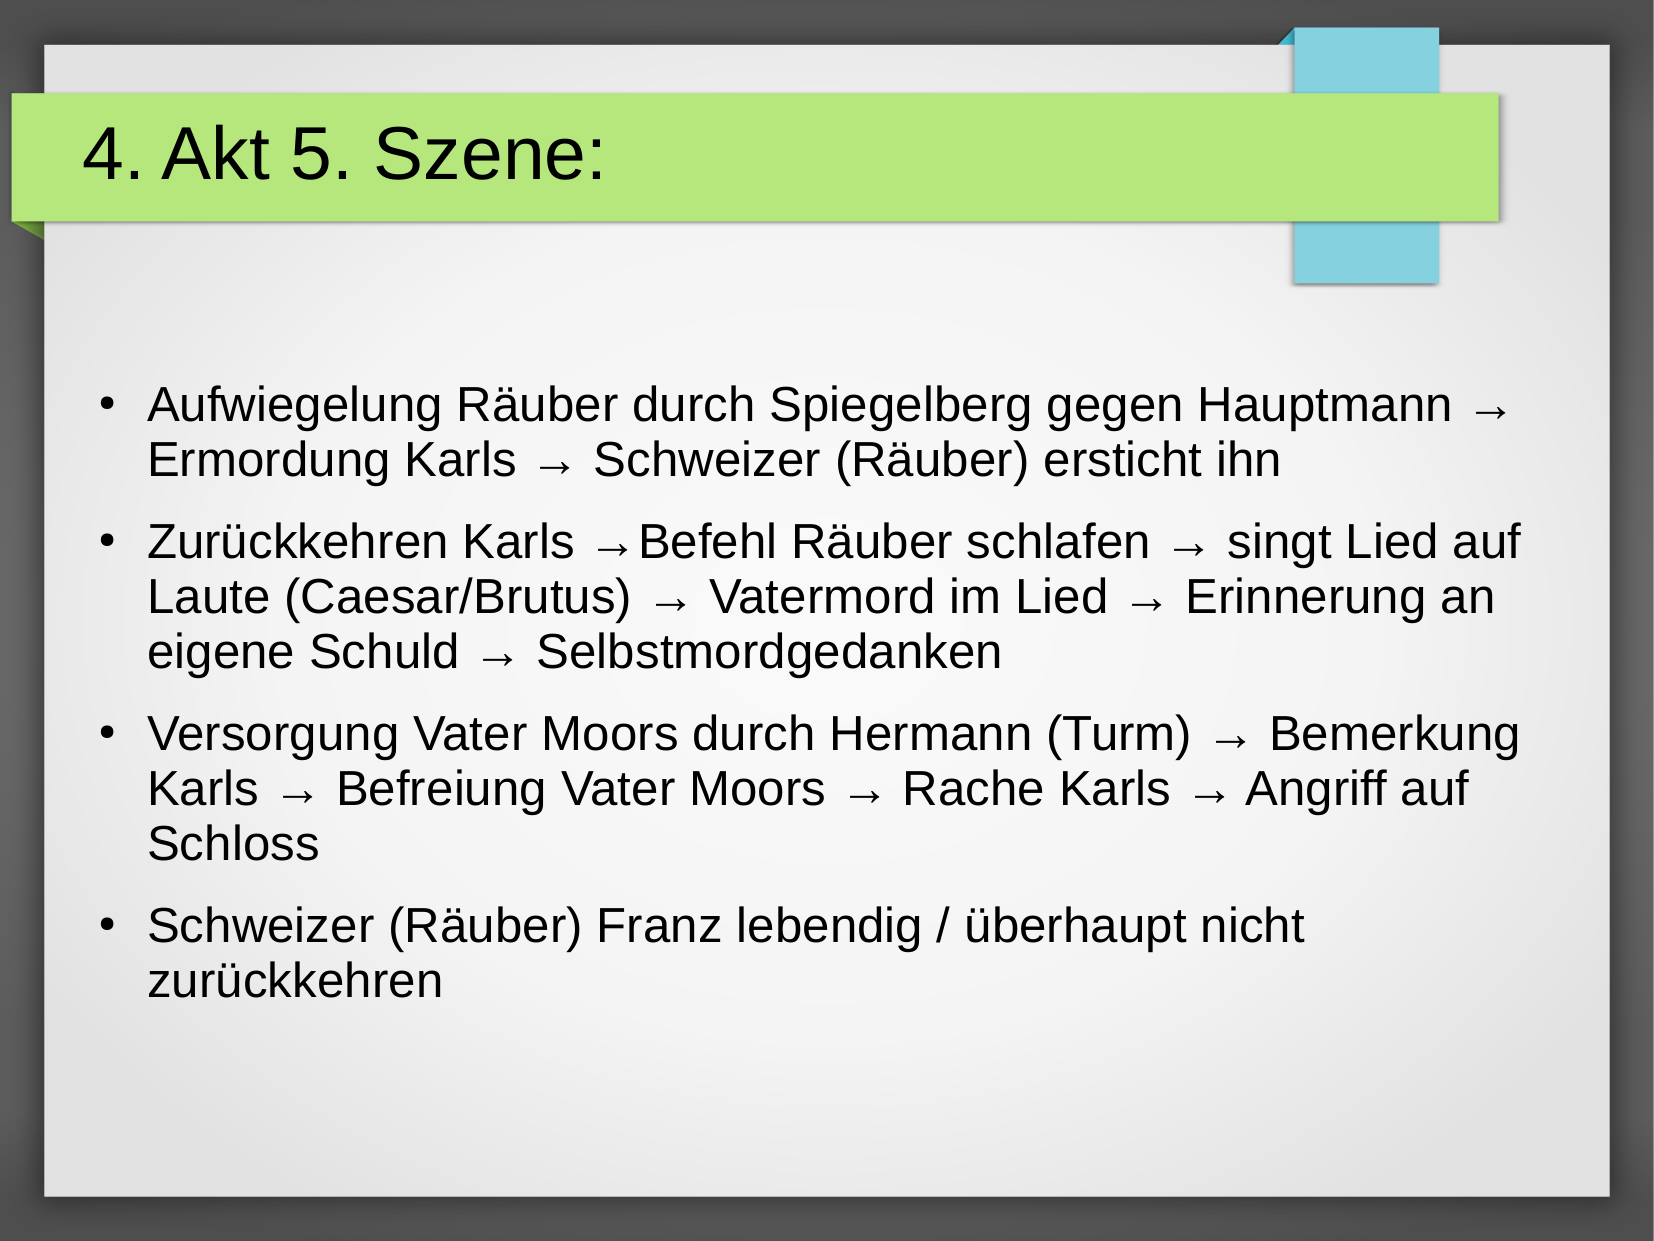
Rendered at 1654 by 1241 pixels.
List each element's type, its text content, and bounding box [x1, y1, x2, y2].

picture [0, 0, 1654, 1241]
title 4. Akt 5. Szene: [82, 94, 1264, 213]
list Aufwiegelung Räuber durch Spiegelberg gegen Hauptmann → Ermordung Karls → Schweizer (Räuber) ersticht ihn Zurückkehren Karls →Befehl Räuber schlafen → singt Lied auf Laute (Caesar/Brutus) → Vatermord im Lied → Erinnerung an eigene Schuld → Selbstmordgedanken Versorgung Vater Moors durch Hermann (Turm) → Bemerkung Karls → Befreiung Vater Moors → Rache Karls → Angriff auf Schloss Schweizer (Räuber) Franz lebendig / überhaupt nicht zurückkehren [82, 295, 1571, 1015]
